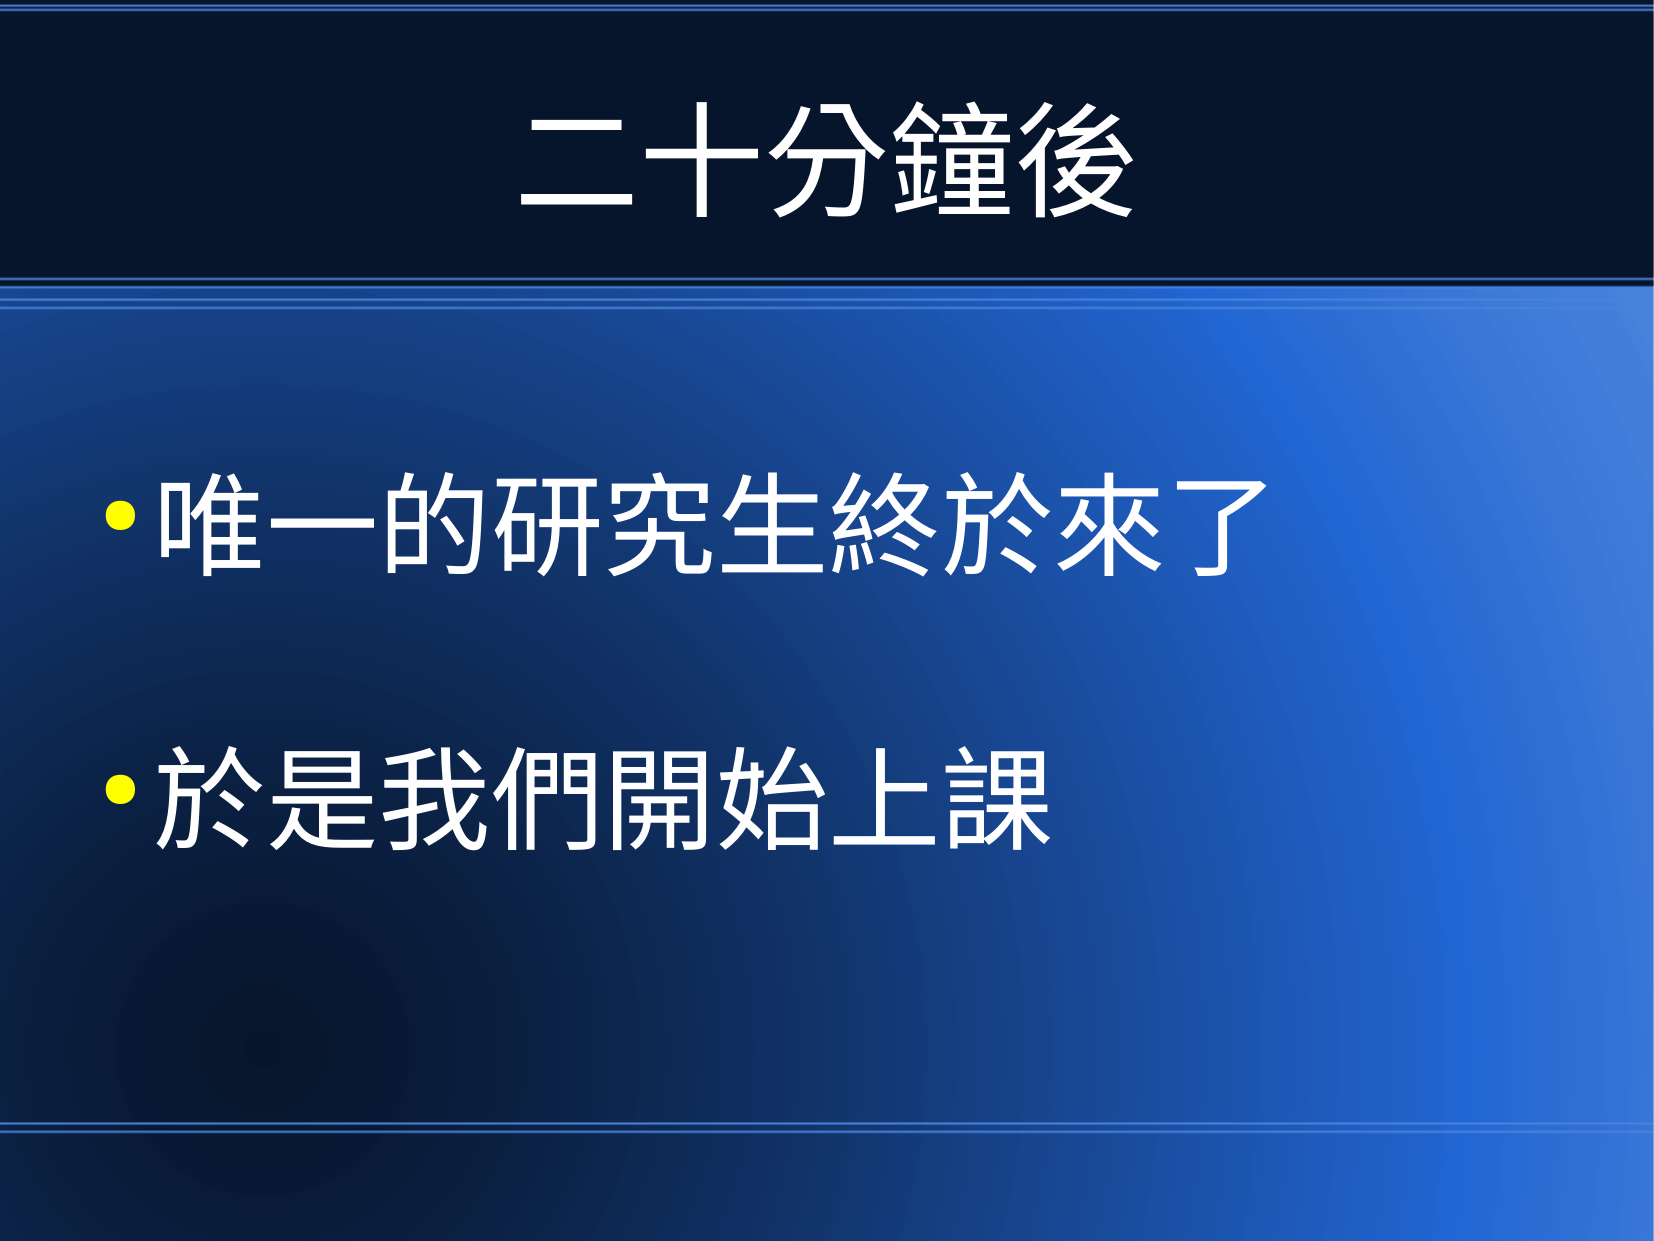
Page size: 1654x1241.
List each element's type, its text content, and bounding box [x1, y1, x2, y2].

picture [0, 0, 1654, 1241]
list 唯一的研究生終於來了 於是我們開始上課 [82, 355, 1571, 1241]
title 二十分鐘後 [82, 49, 1571, 257]
